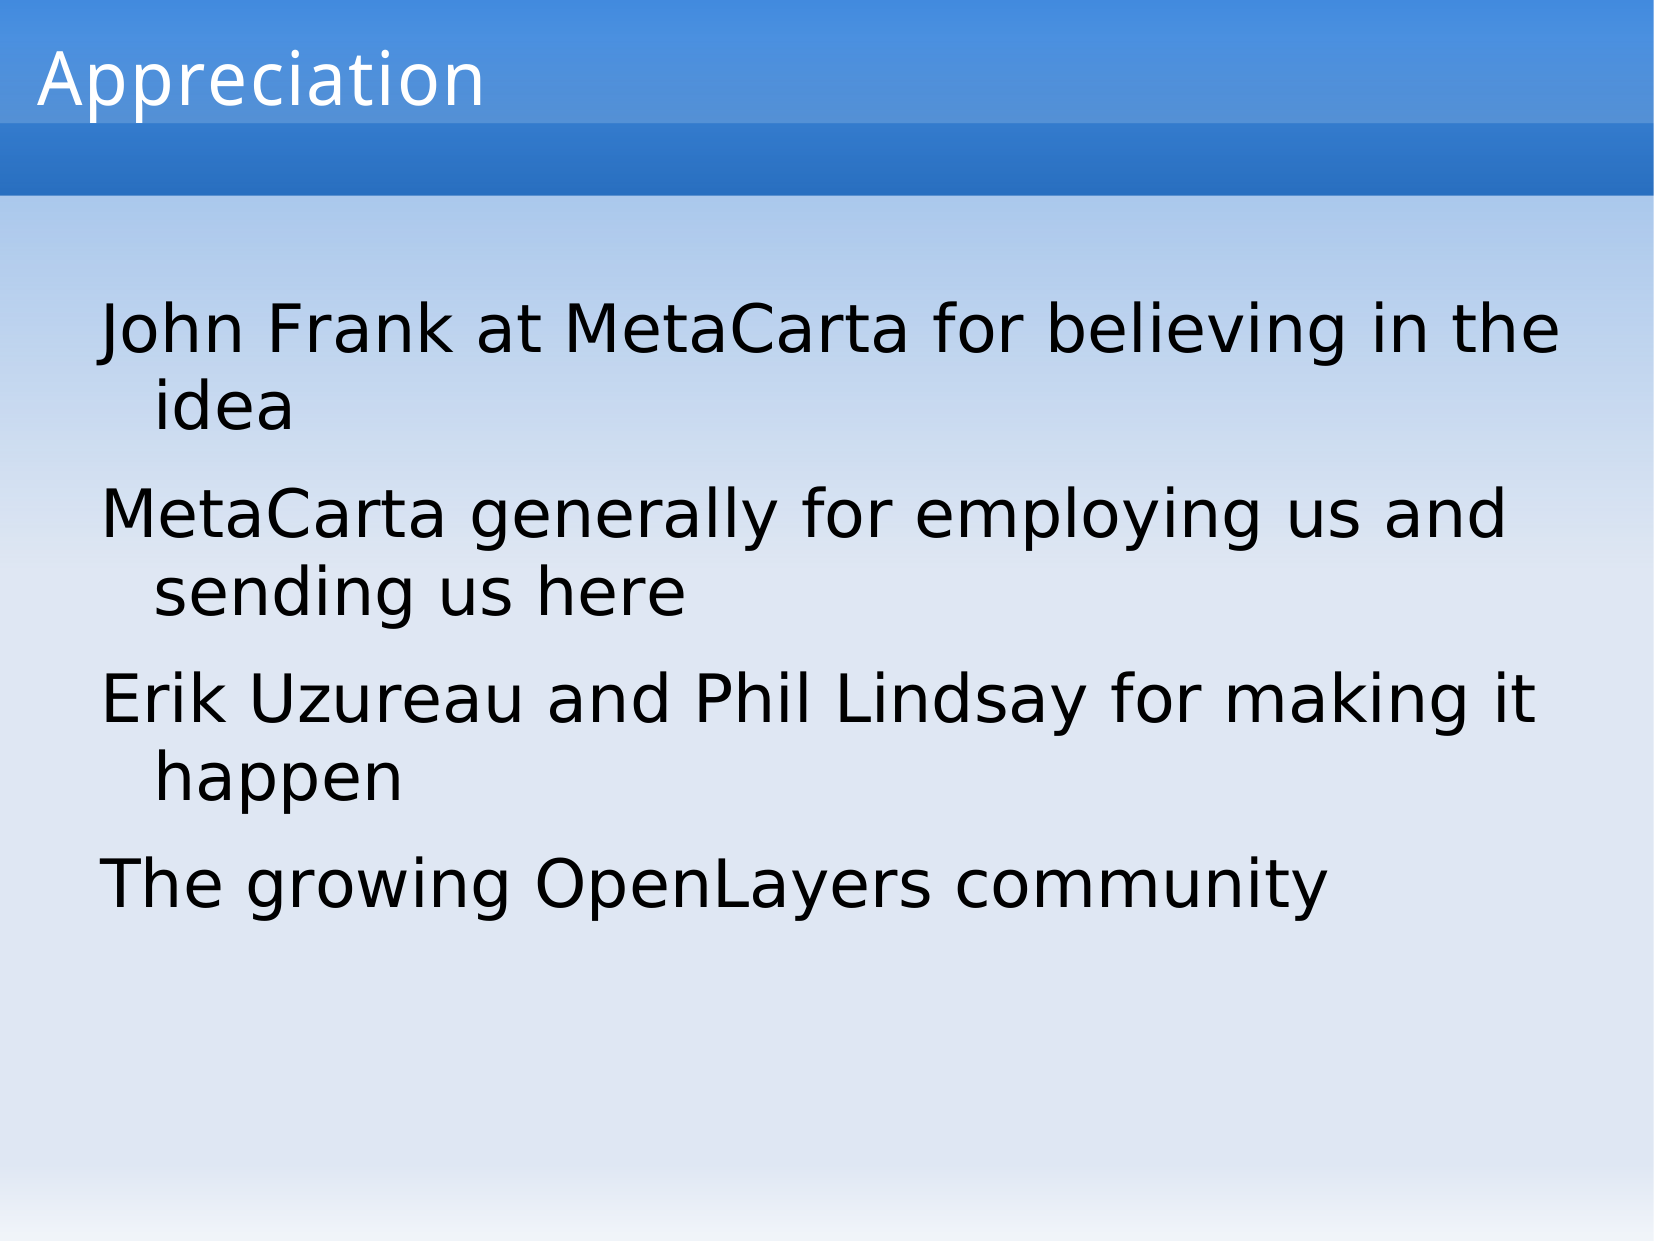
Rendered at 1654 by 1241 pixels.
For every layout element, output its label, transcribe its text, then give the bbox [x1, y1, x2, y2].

picture [0, 0, 1654, 1241]
title Appreciation [37, 2, 1463, 151]
list John Frank at MetaCarta for believing in the idea MetaCarta generally for employing us and sending us here Erik Uzureau and Phil Lindsay for making it happen The growing OpenLayers community [82, 290, 1571, 1109]
